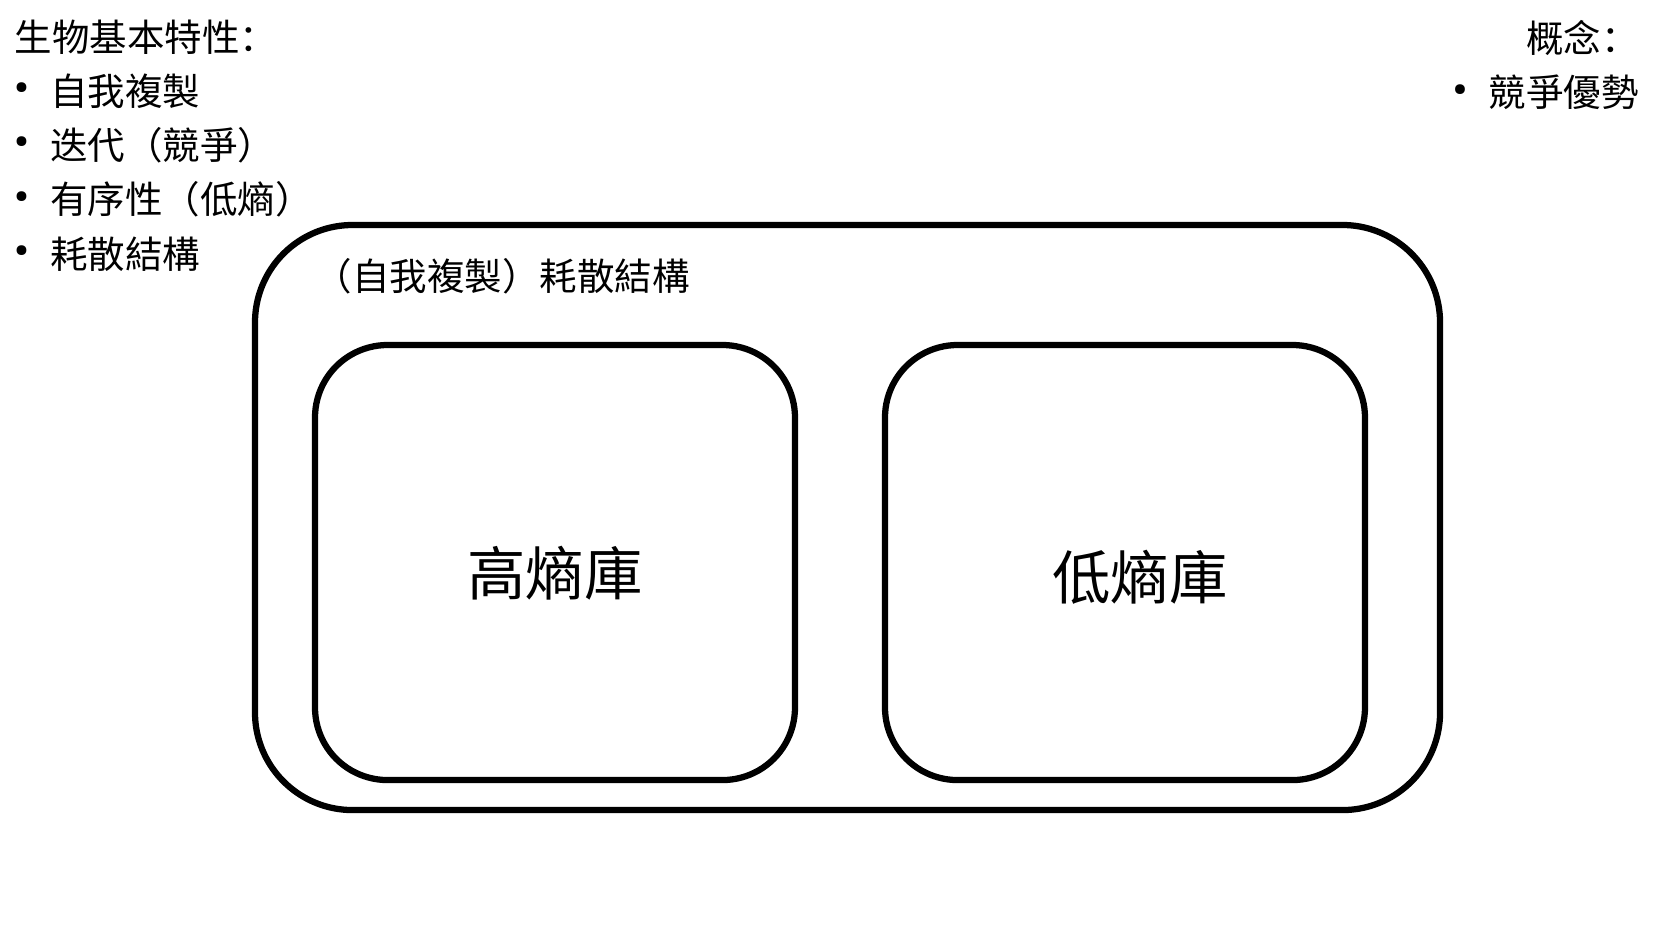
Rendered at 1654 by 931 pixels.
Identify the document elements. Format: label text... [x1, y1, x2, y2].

text_box 高熵庫 [330, 520, 781, 613]
text_box 概念： 競爭優勢 [1263, 1, 1654, 166]
text_box 低熵庫 [915, 525, 1366, 617]
text_box 生物基本特性： 自我複製 迭代（競爭） 有序性（低熵） 耗散結構 [0, 0, 391, 263]
text_box （自我複製）耗散結構 [300, 240, 751, 305]
text_box [255, 225, 1441, 811]
